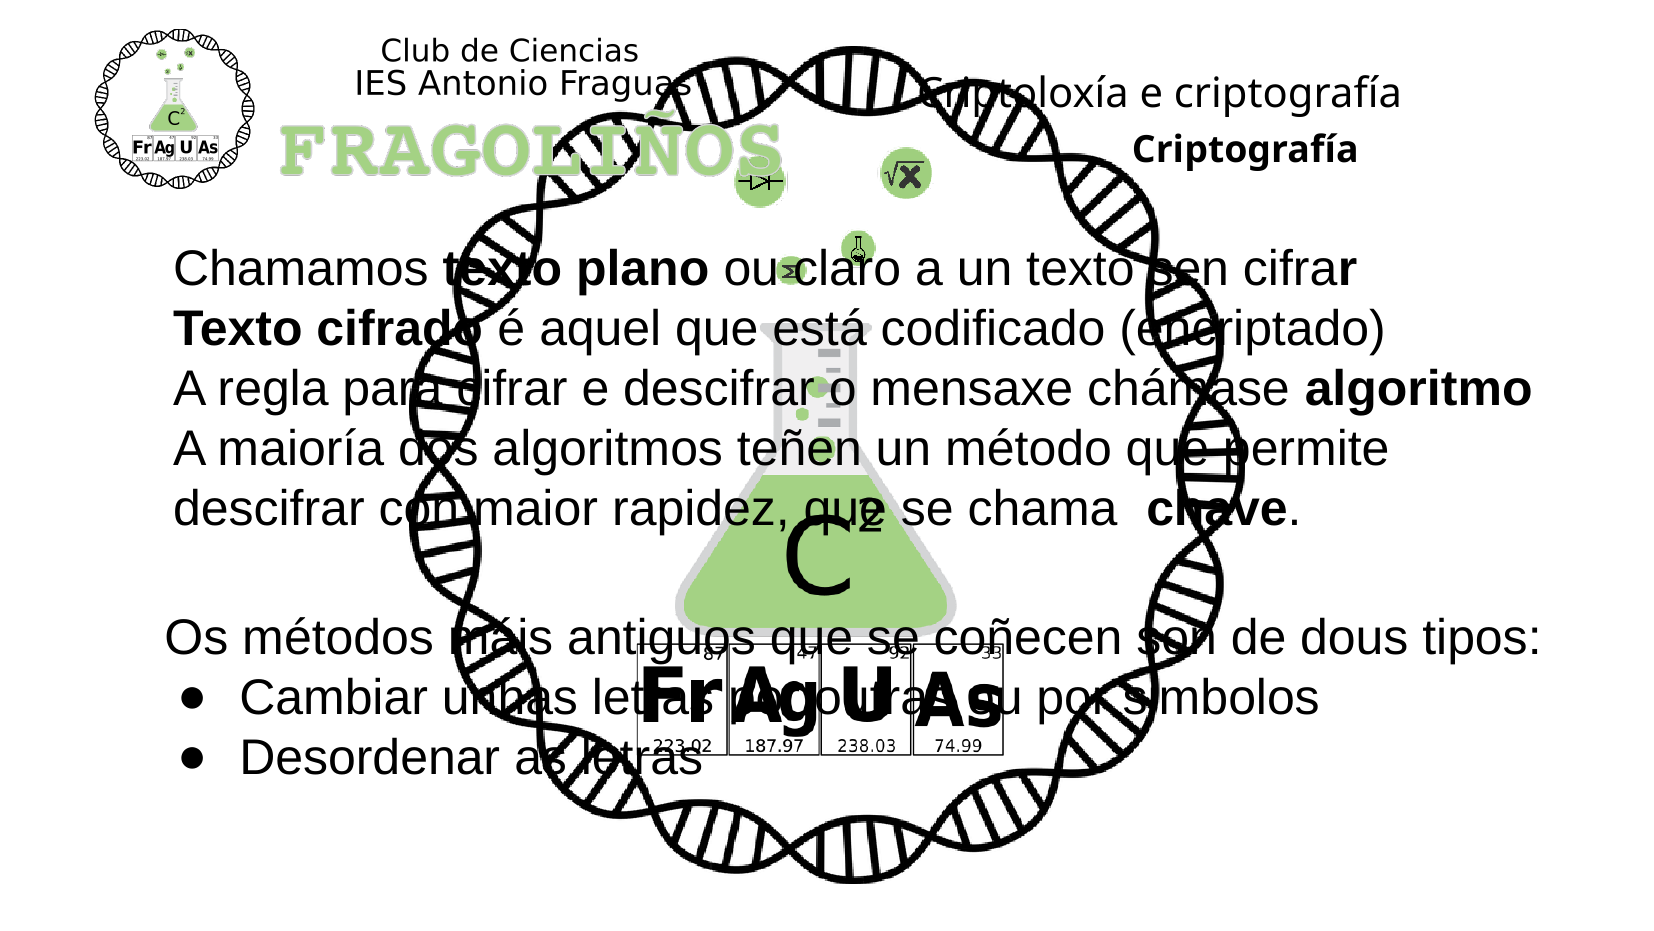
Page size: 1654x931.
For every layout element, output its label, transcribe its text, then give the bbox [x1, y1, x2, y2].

picture [82, 29, 1245, 220]
text_box Criptografía [902, 118, 1589, 178]
text_box Os métodos máis antiguos que se coñecen son de dous tipos: Cambiar unhas letras por outras ou por simbolos Desordenar as letras [149, 590, 1580, 819]
text_box Criptoloxía e criptografía [902, 58, 1589, 118]
picture [409, 547, 1245, 590]
text_box Chamamos texto plano ou claro a un texto sen cifrar Texto cifrado é aquel que está codificado (encriptado) A regla para cifrar e descifrar o mensaxe chámase algoritmo A maioría dos algoritmos teñen un método que permite descifrar con maior rapidez, que se chama chave. [158, 220, 1589, 547]
picture [409, 819, 1245, 884]
